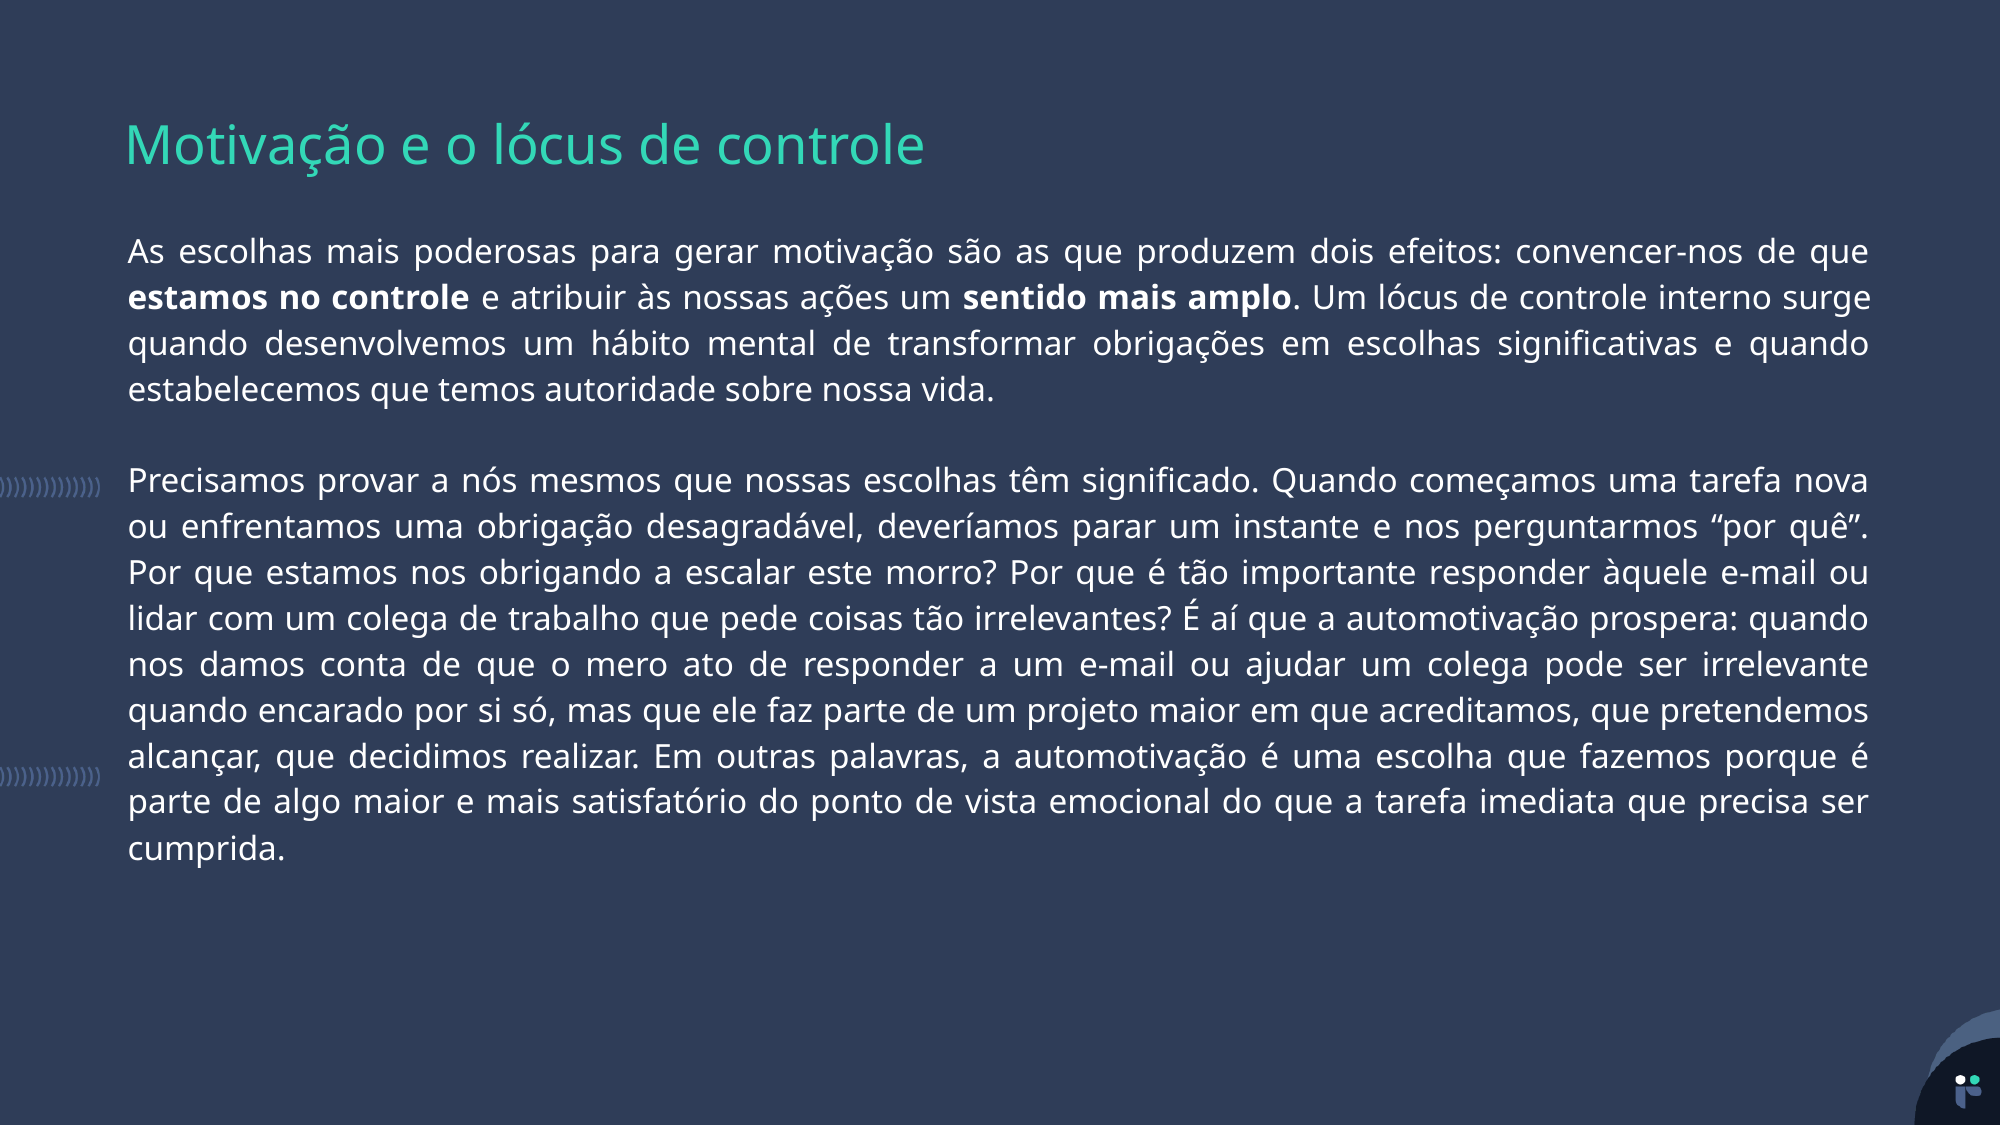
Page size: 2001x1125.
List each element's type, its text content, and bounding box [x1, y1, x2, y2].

picture [0, 766, 100, 788]
text_box Motivação e o lócus de controle [109, 102, 1470, 183]
picture [0, 476, 100, 498]
text_box As escolhas mais poderosas para gerar motivação são as que produzem dois efeitos: convencer-nos de que estamos no controle e atribuir às nossas ações um sentido mais amplo. Um lócus de controle interno surge quando desenvolvemos um hábito mental de transformar obrigações em escolhas significativas e quando estabelecemos que temos autoridade sobre nossa vida. Precisamos provar a nós mesmos que nossas escolhas têm significado. Quando começamos uma tarefa nova ou enfrentamos uma obrigação desagradável, deveríamos parar um instante e nos perguntarmos “por quê”. Por que estamos nos obrigando a escalar este morro? Por que é tão importante responder àquele e-mail ou lidar com um colega de trabalho que pede coisas tão irrelevantes? É aí que a automotivação prospera: quando nos damos conta de que o mero ato de responder a um e-mail ou ajudar um colega pode ser irrelevante quando encarado por si só, mas que ele faz parte de um projeto maior em que acreditamos, que pretendemos alcançar, que decidimos realizar. Em outras palavras, a automotivação é uma escolha que fazemos porque é parte de algo maior e mais satisfatório do ponto de vista emocional do que a tarefa imediata que precisa ser cumprida. [112, 216, 1888, 875]
picture [1906, 1008, 2000, 1125]
